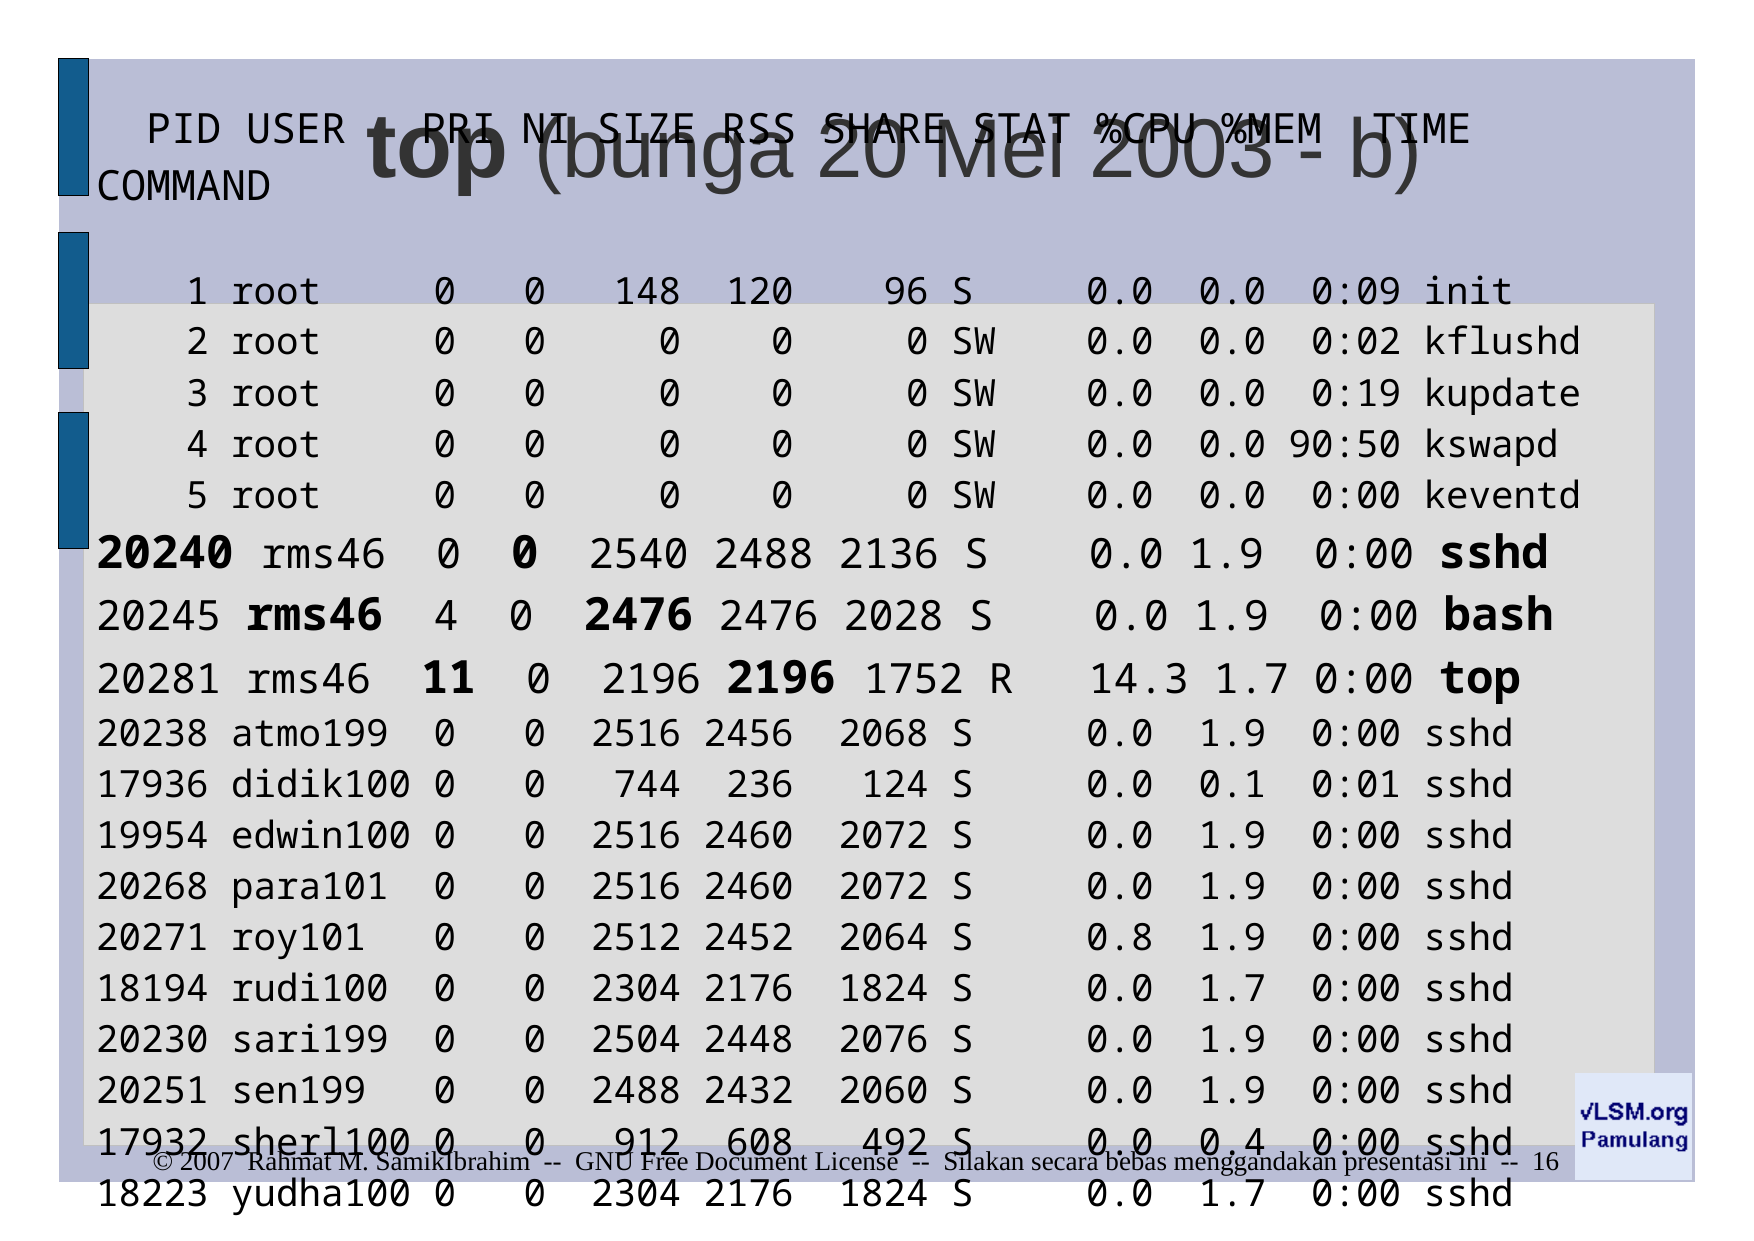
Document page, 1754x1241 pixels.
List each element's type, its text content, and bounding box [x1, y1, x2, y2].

picture [1575, 1073, 1692, 1180]
text_box PID USER PRI NI SIZE RSS SHARE STAT %CPU %MEM TIME COMMAND 1 root 0 0 148 120 96 S 0.0 0.0 0:09 init 2 root 0 0 0 0 0 SW 0.0 0.0 0:02 kflushd 3 root 0 0 0 0 0 SW 0.0 0.0 0:19 kupdate 4 root 0 0 0 0 0 SW 0.0 0.0 90:50 kswapd 5 root 0 0 0 0 0 SW 0.0 0.0 0:00 keventd 20240 rms46 0 0 2540 2488 2136 S 0.0 1.9 0:00 sshd 20245 rms46 4 0 2476 2476 2028 S 0.0 1.9 0:00 bash 20281 rms46 11 0 2196 2196 1752 R 14.3 1.7 0:00 top 20238 atmo199 0 0 2516 2456 2068 S 0.0 1.9 0:00 sshd 17936 didik100 0 0 744 236 124 S 0.0 0.1 0:01 sshd 19954 edwin100 0 0 2516 2460 2072 S 0.0 1.9 0:00 sshd 20268 para101 0 0 2516 2460 2072 S 0.0 1.9 0:00 sshd 20271 roy101 0 0 2512 2452 2064 S 0.8 1.9 0:00 sshd 18194 rudi100 0 0 2304 2176 1824 S 0.0 1.7 0:00 sshd 20230 sari199 0 0 2504 2448 2076 S 0.0 1.9 0:00 sshd 20251 sen199 0 0 2488 2432 2060 S 0.0 1.9 0:00 sshd 17932 sherl100 0 0 912 608 492 S 0.0 0.4 0:00 sshd 18223 yudha100 0 0 2304 2176 1824 S 0.0 1.7 0:00 sshd [96, 208, 1661, 1108]
title top (bunga 20 Mei 2003 - b) [193, 58, 1597, 208]
